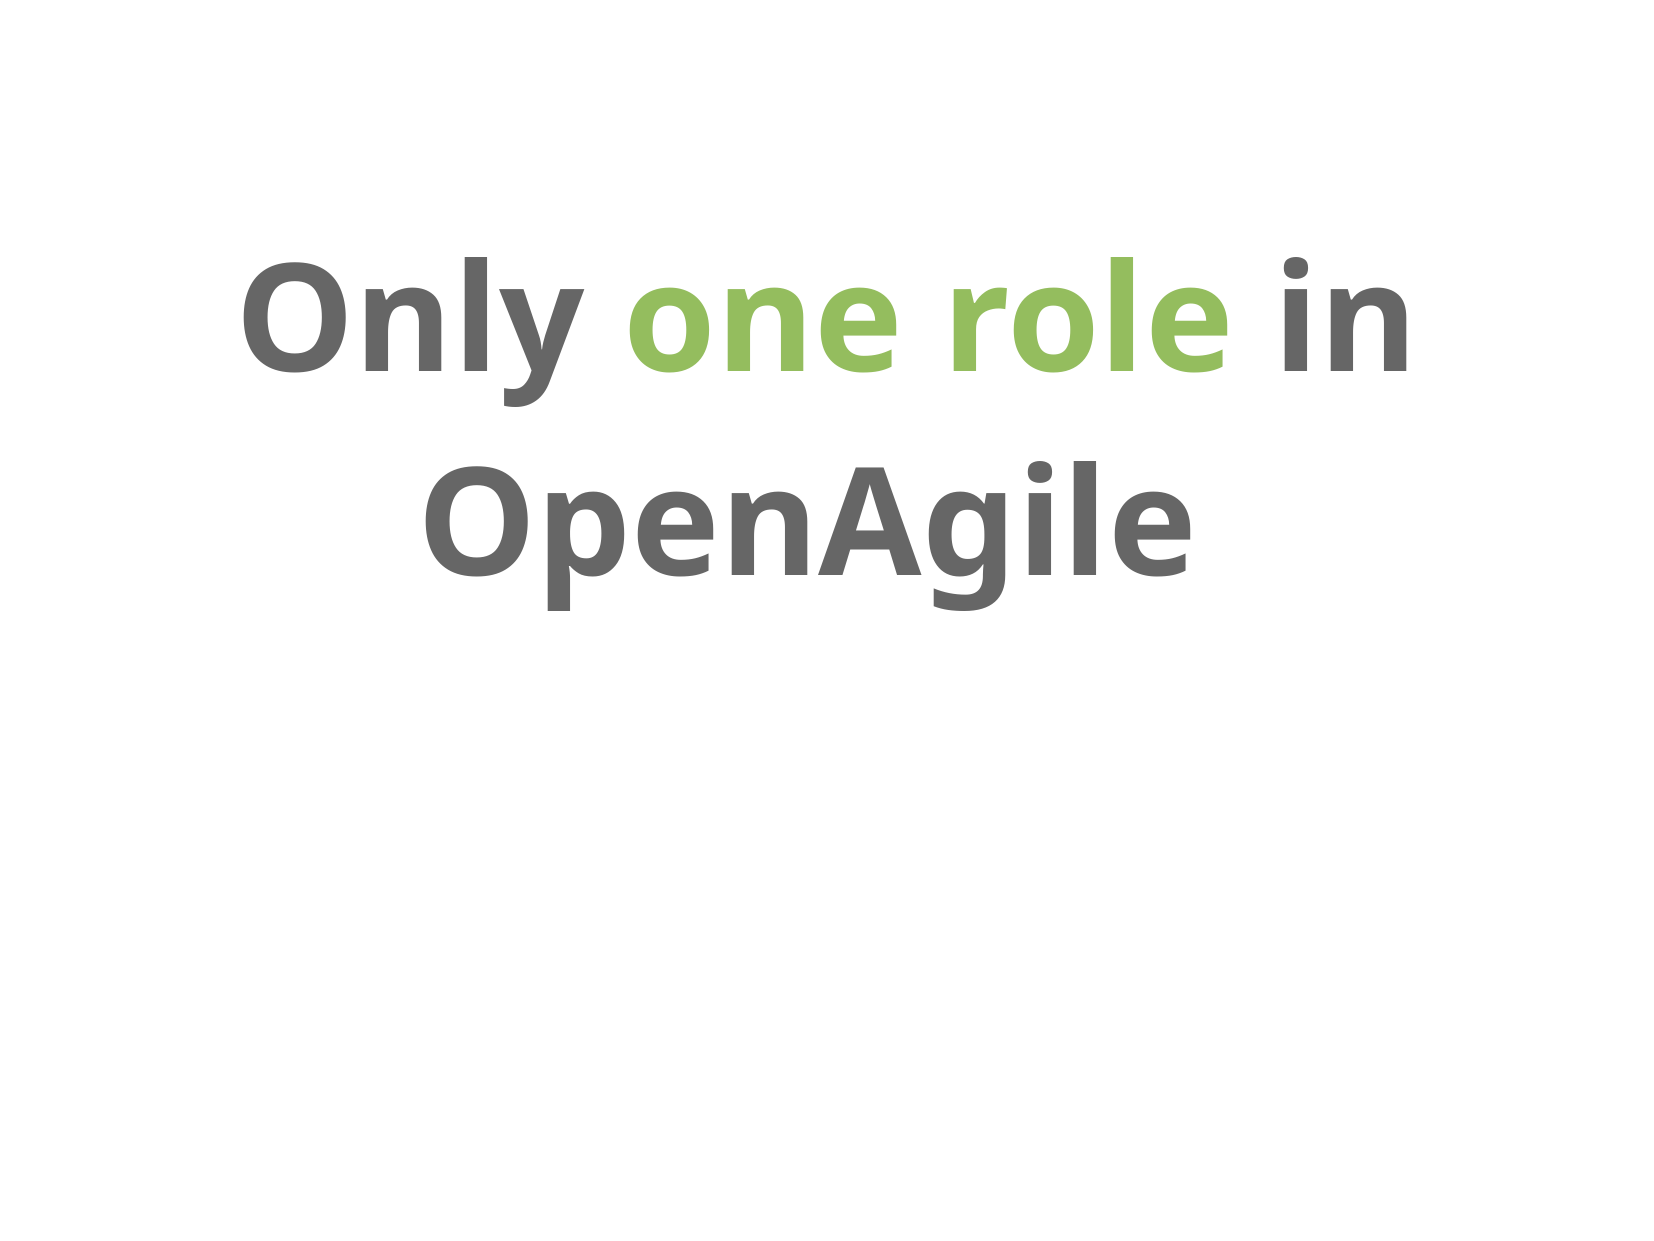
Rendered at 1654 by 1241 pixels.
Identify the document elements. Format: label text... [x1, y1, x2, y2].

title Only one role in OpenAgile [59, 57, 1595, 1182]
